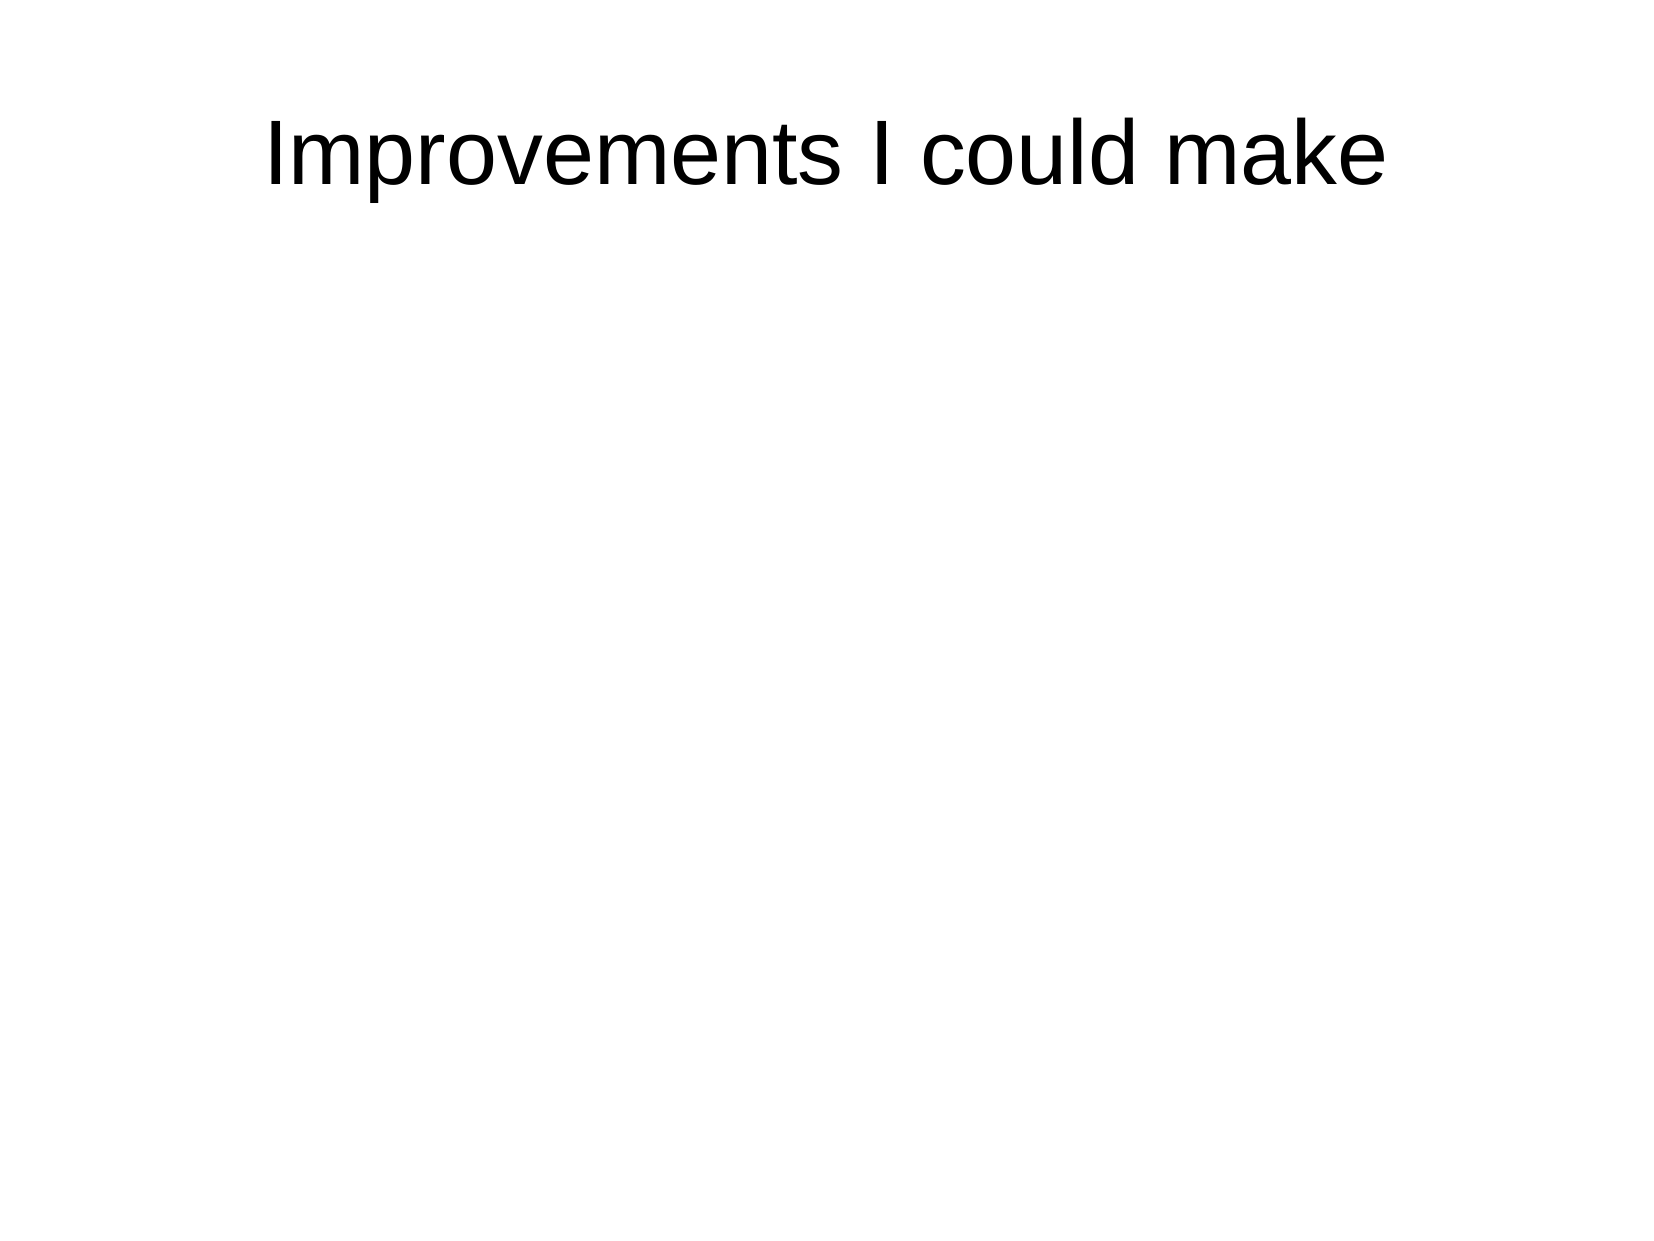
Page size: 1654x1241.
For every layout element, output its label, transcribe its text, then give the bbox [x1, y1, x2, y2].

title Improvements I could make [82, 49, 1571, 257]
